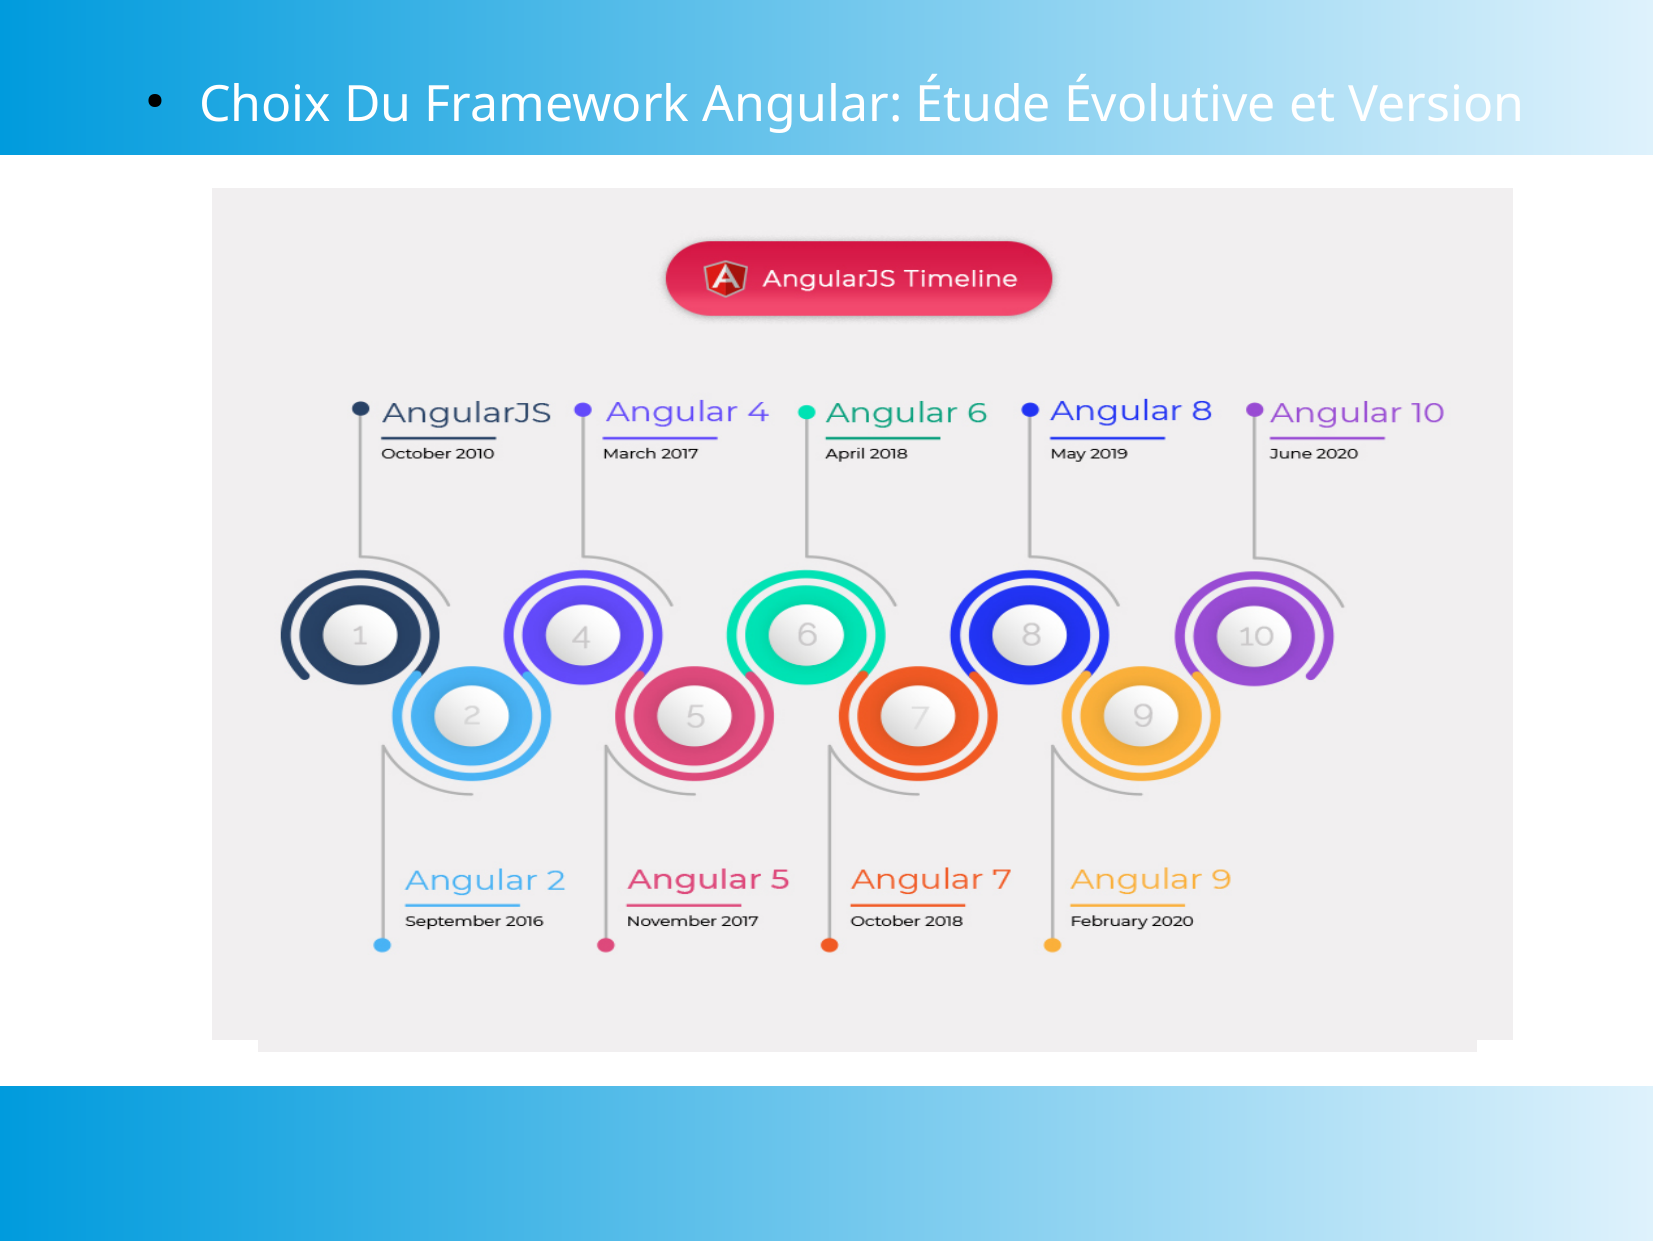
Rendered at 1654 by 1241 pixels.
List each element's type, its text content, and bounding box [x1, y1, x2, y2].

title Choix Du Framework Angular: Étude Évolutive et Version [82, 49, 1571, 155]
picture [212, 188, 1513, 1052]
